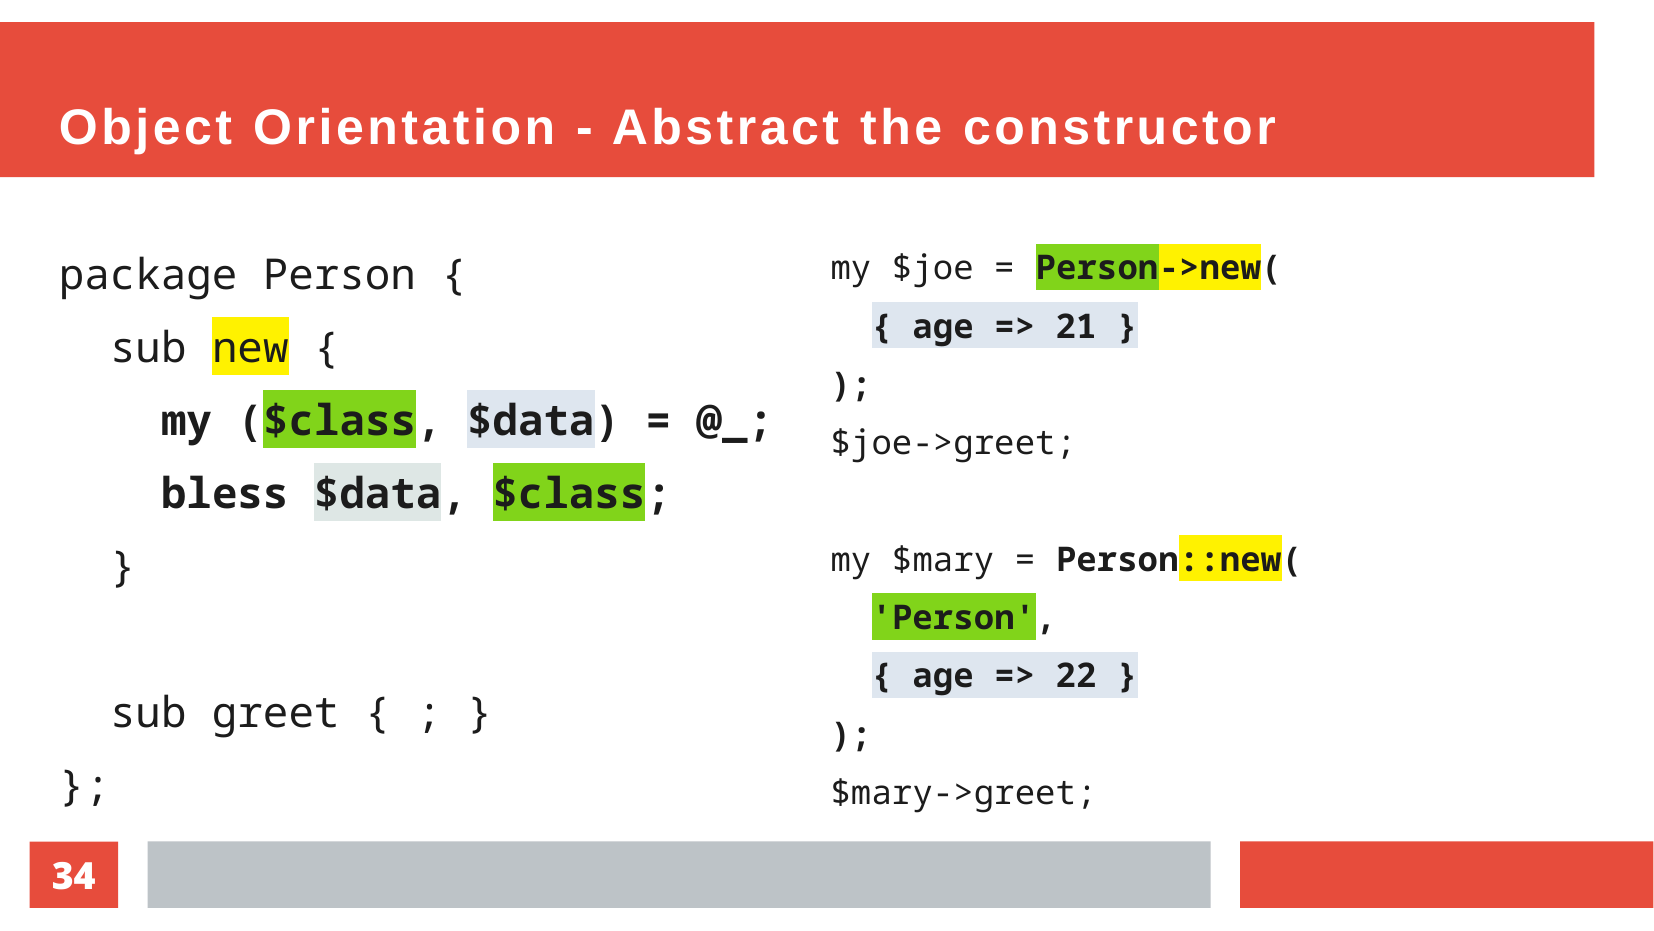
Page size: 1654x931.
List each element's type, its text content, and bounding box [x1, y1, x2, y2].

title Object Orientation - Abstract the constructor [59, 44, 1595, 156]
list my $joe = Person->new( { age => 21 } ); $joe->greet; my $mary = Person::new( 'Person', { age => 22 } ); $mary->greet; [830, 243, 1566, 820]
list package Person { sub new { my ($class, $data) = @_; bless $data, $class; } sub greet { ; } }; [59, 243, 794, 820]
